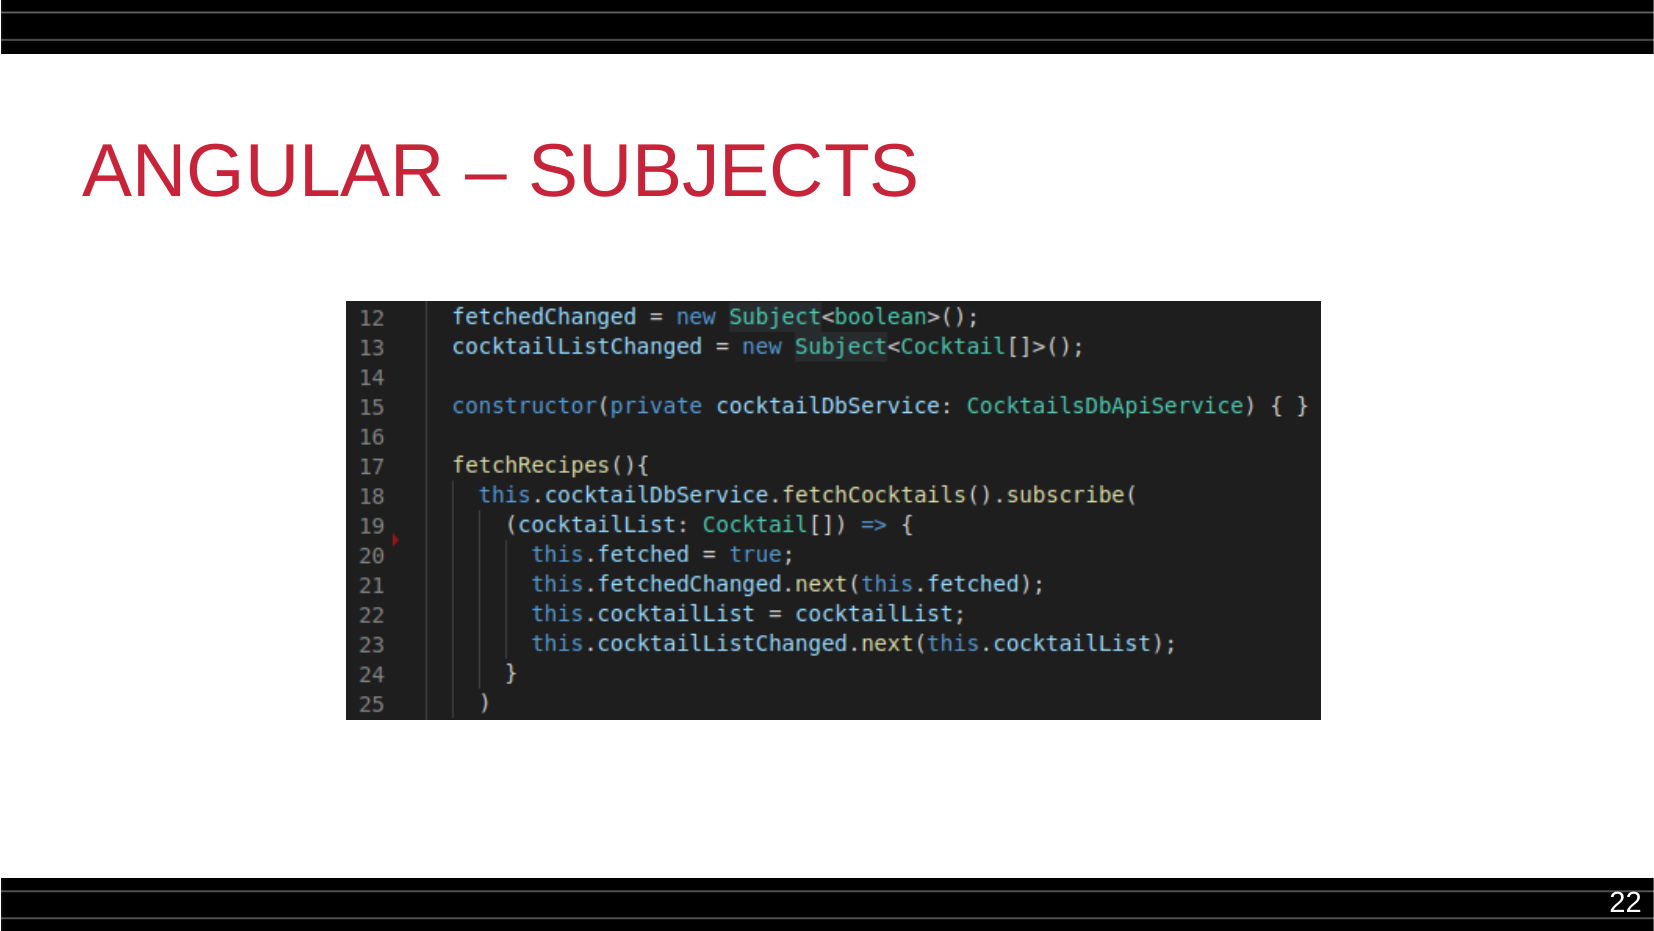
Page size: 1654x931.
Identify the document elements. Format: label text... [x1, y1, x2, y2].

title ANGULAR – SUBJECTS [82, 92, 1571, 249]
picture [1, 878, 1654, 931]
picture [346, 301, 1321, 721]
picture [1, 0, 1654, 54]
